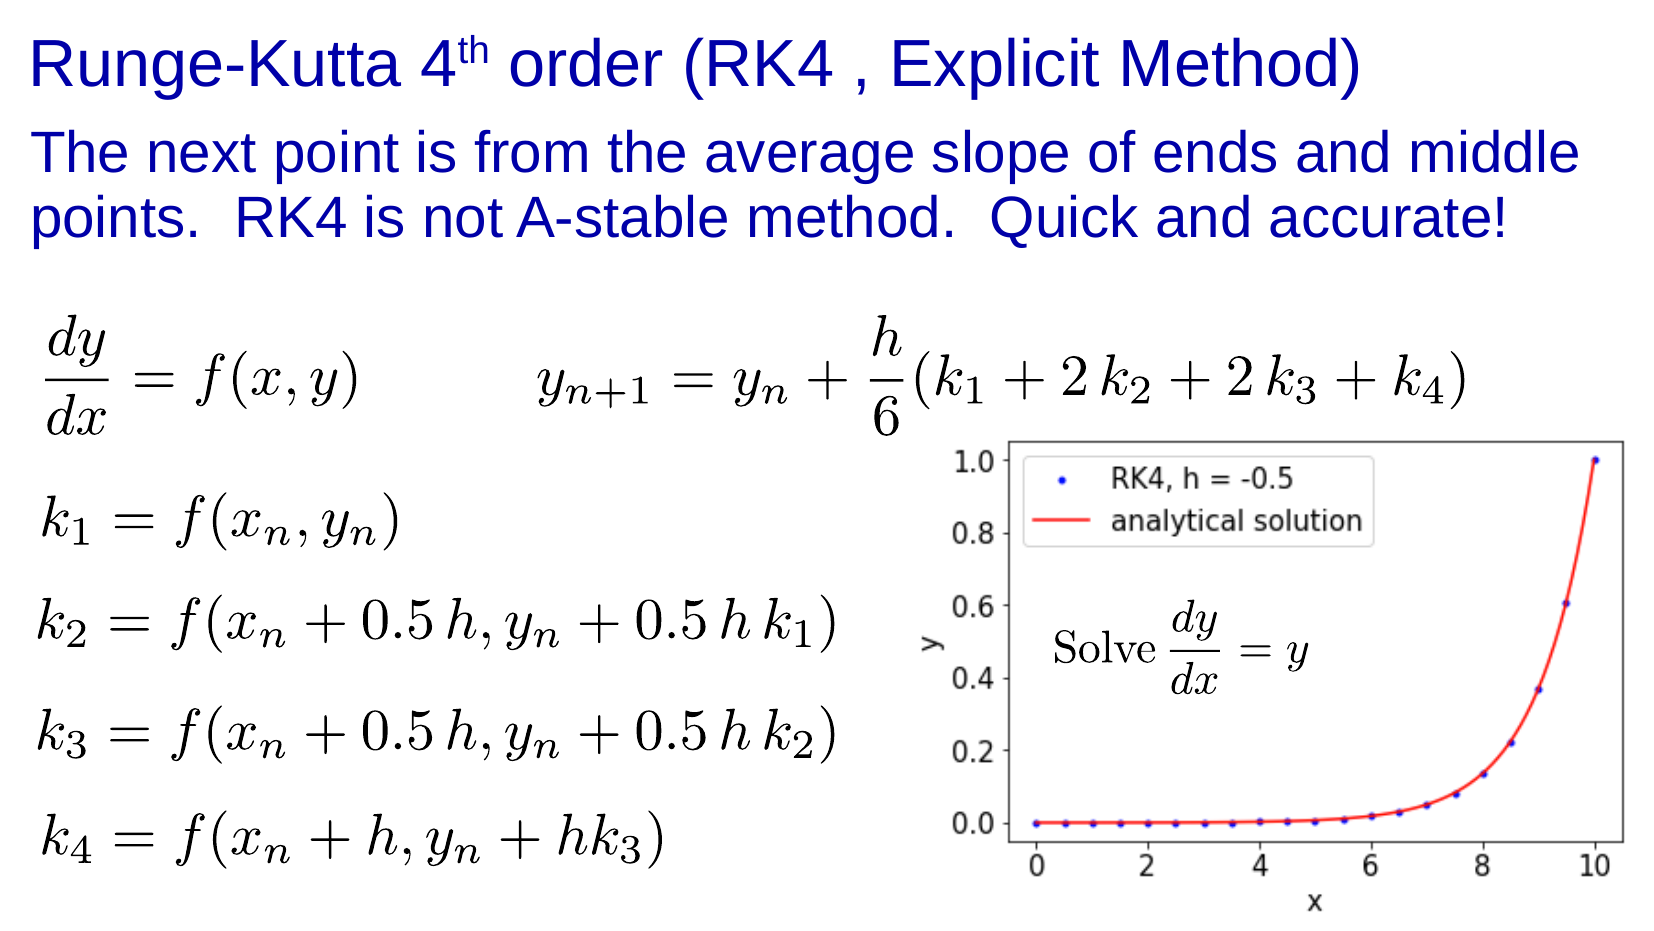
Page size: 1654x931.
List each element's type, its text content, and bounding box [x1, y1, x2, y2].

text_box [39, 492, 403, 551]
text_box [45, 314, 362, 436]
text_box [34, 705, 841, 764]
title Runge-Kutta 4th order (RK4 , Explicit Method) [28, 21, 1626, 106]
text_box [34, 594, 841, 653]
text_box [1052, 599, 1310, 695]
text_box [535, 315, 1471, 436]
text_box [39, 810, 668, 869]
list The next point is from the average slope of ends and middle points. RK4 is not A-stable method. Quick and accurate! [30, 120, 1645, 916]
picture [915, 434, 1628, 916]
